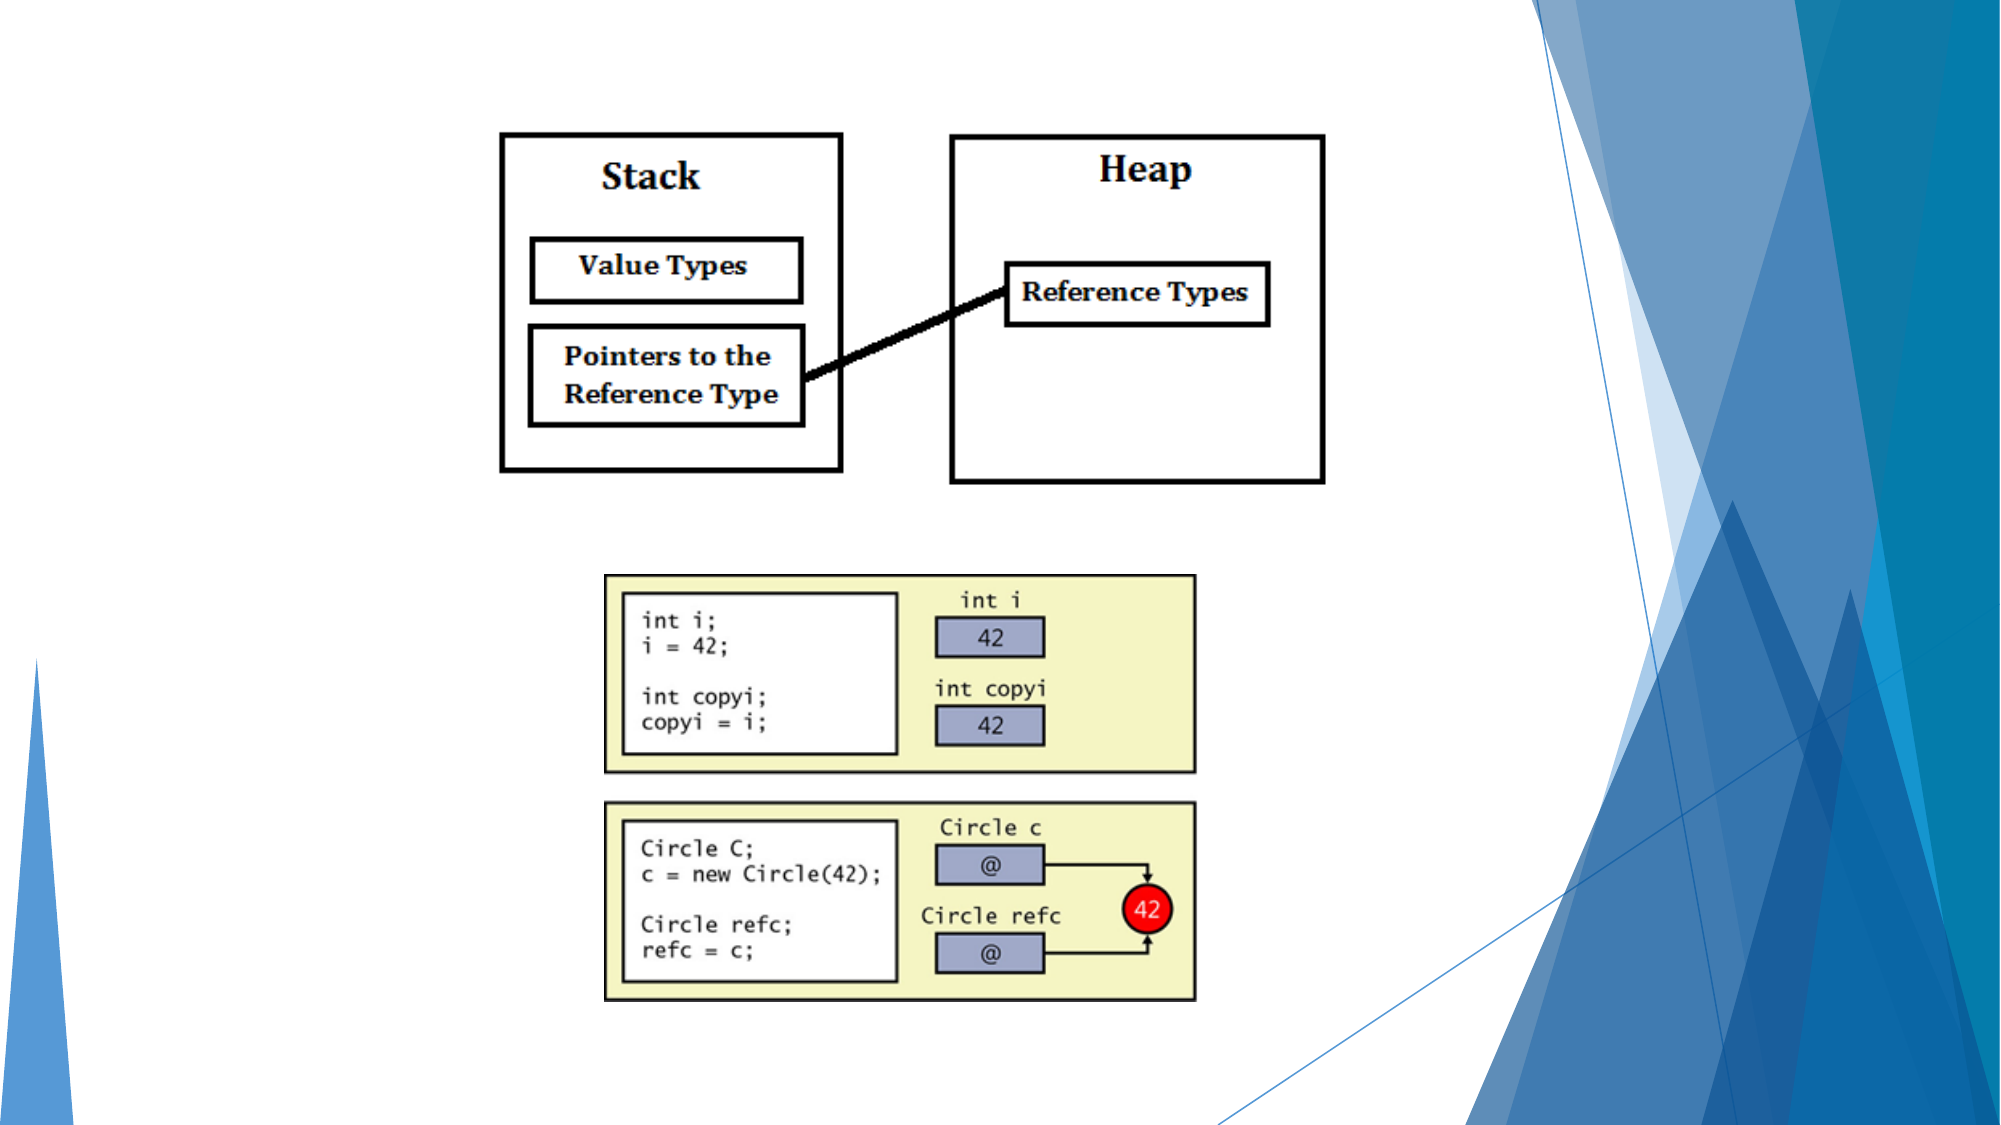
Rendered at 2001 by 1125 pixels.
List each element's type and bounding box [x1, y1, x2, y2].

picture [479, 110, 1343, 538]
picture [604, 574, 1218, 1002]
